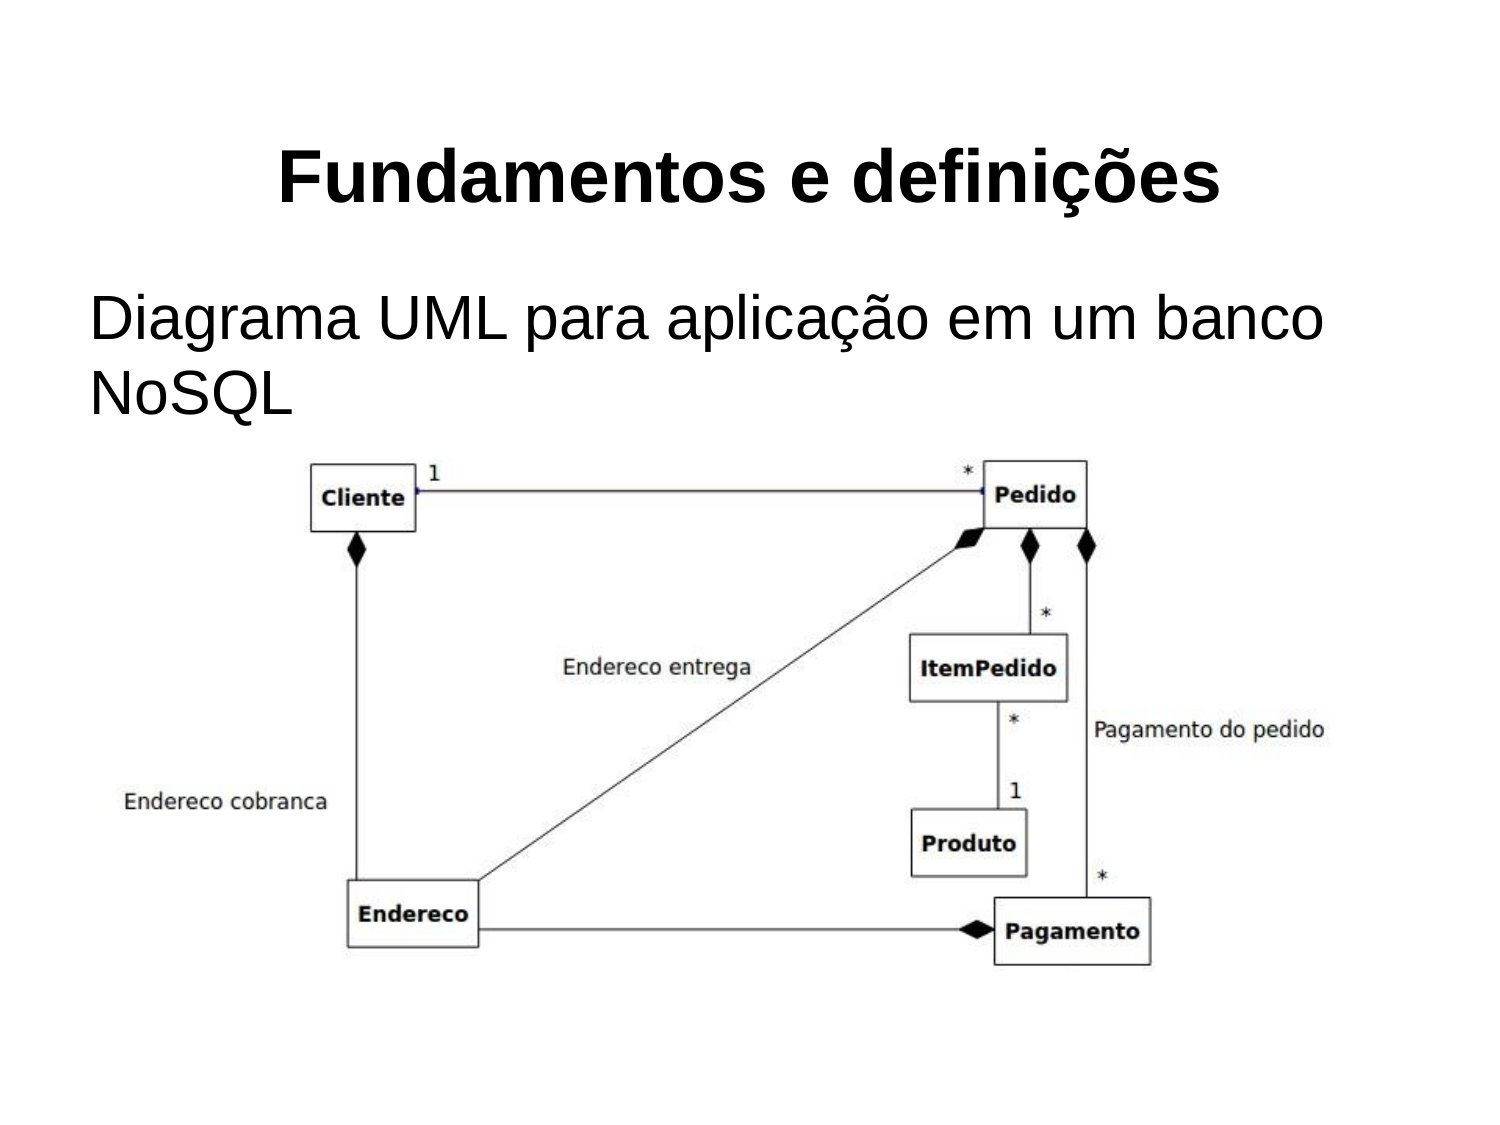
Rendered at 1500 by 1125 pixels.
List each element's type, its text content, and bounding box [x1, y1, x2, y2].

text_box Fundamentos e definições [75, 45, 1425, 233]
text_box Diagrama UML para aplicação em um banco NoSQL [75, 262, 1425, 1078]
picture [104, 434, 1396, 1067]
